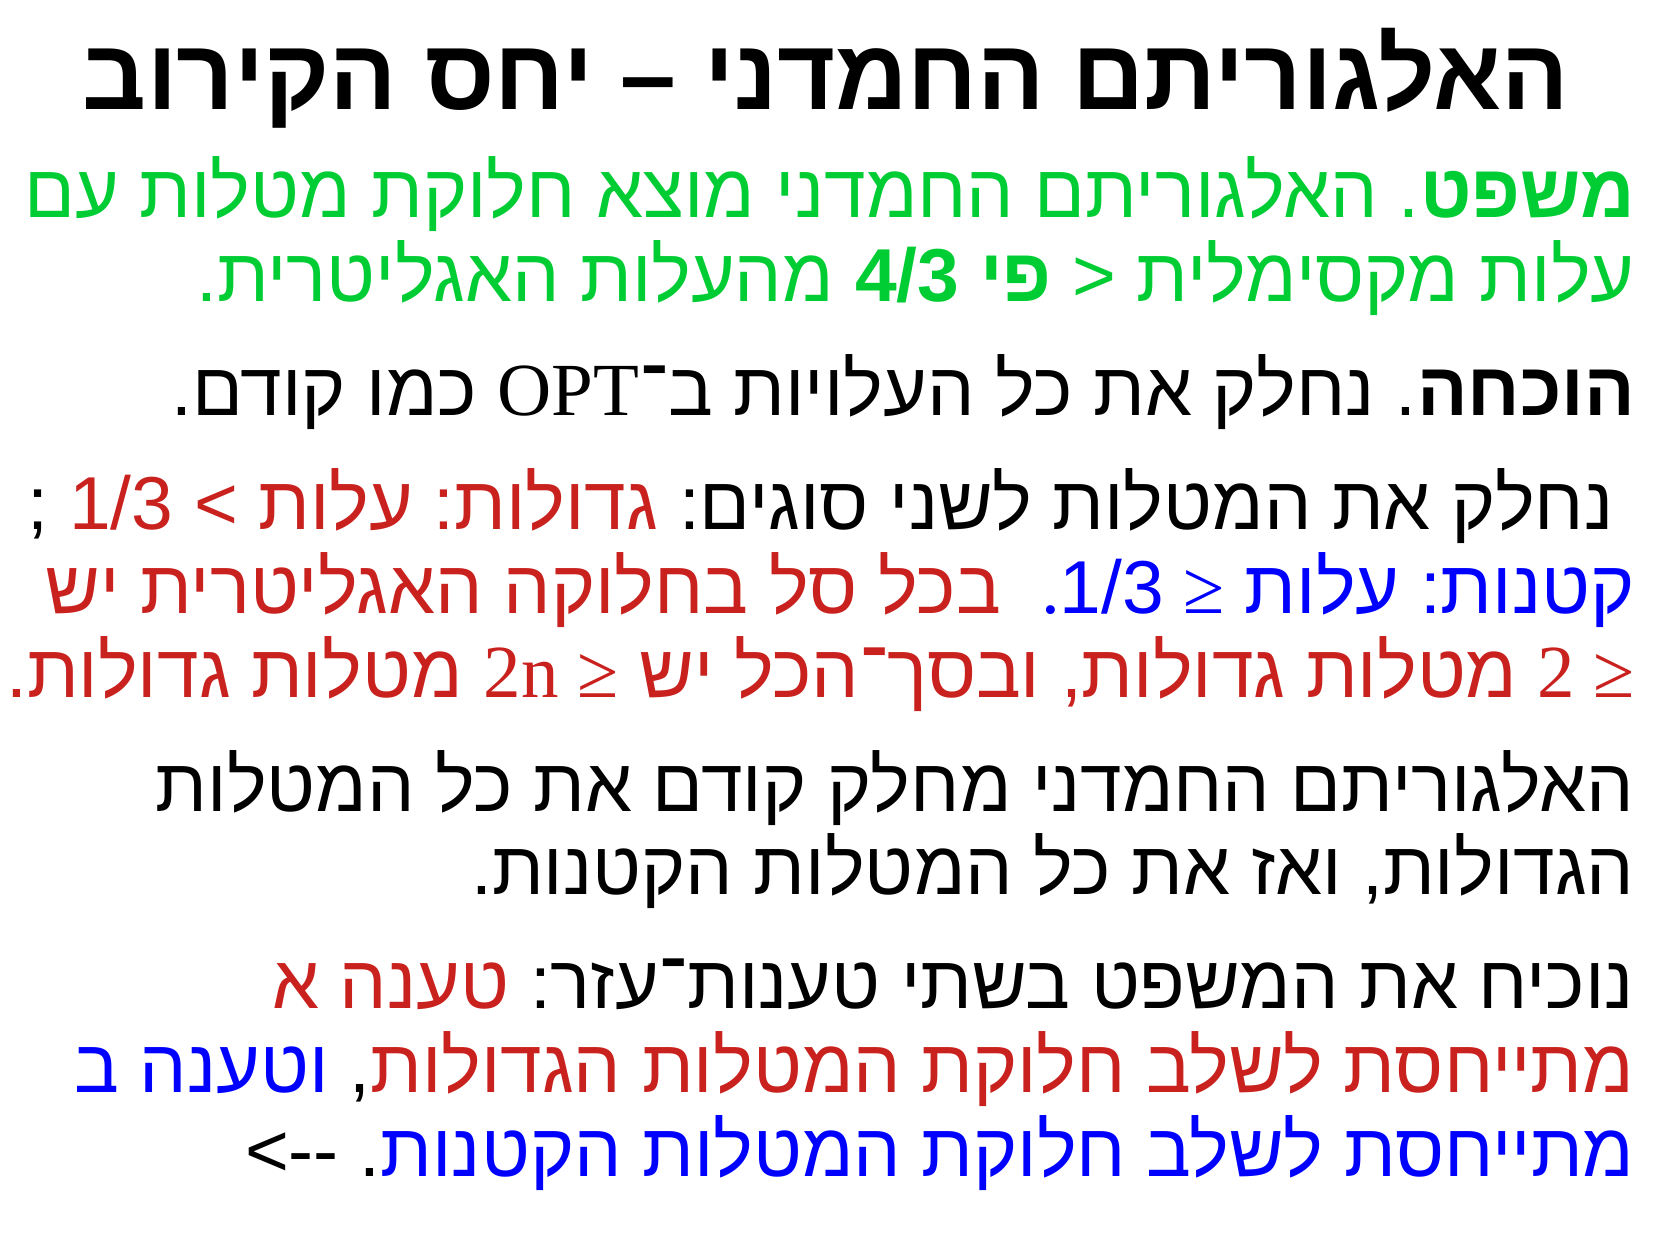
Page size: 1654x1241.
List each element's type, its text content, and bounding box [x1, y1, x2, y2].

title האלגוריתם החמדני – יחס הקירוב [0, 0, 1654, 151]
list משפט. האלגוריתם החמדני מוצא חלוקת מטלות עם עלות מקסימלית < פי 4/3 מהעלות האגליטרית. הוכחה. נחלק את כל העלויות ב־OPT כמו קודם. נחלק את המטלות לשני סוגים: גדולות: עלות > 1/3 ; קטנות: עלות ≤ 1/3. בכל סל בחלוקה האגליטרית יש ≤ 2 מטלות גדולות, ובסך־הכל יש ≤ 2n מטלות גדולות. האלגוריתם החמדני מחלק קודם את כל המטלות הגדולות, ואז את כל המטלות הקטנות. נוכיח את המשפט בשתי טענות־עזר: טענה א מתייחסת לשלב חלוקת המטלות הגדולות, וטענה ב מתייחסת לשלב חלוקת המטלות הקטנות. --> [0, 150, 1636, 901]
